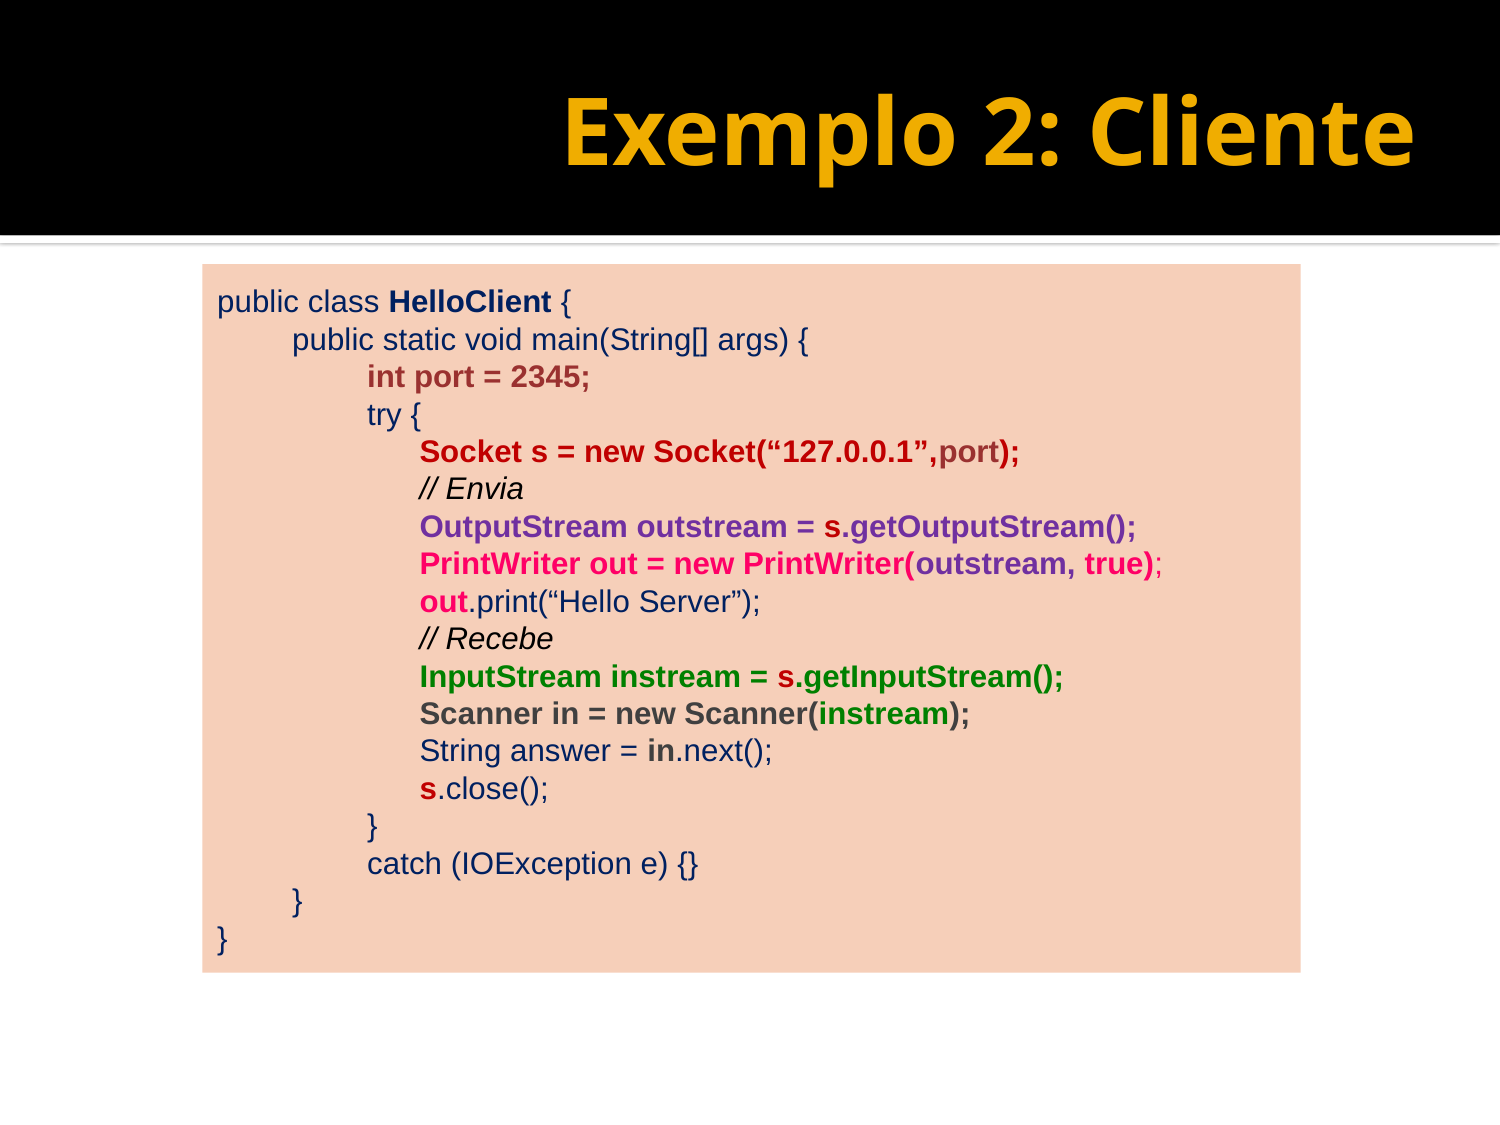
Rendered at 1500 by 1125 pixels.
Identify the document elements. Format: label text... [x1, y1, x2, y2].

text_box public class HelloClient { public static void main(String[] args) { int port = 2345; try { Socket s = new Socket(“127.0.0.1”,port); // Envia OutputStream outstream = s.getOutputStream(); PrintWriter out = new PrintWriter(outstream, true); out.print(“Hello Server”); // Recebe InputStream instream = s.getInputStream(); Scanner in = new Scanner(instream); String answer = in.next(); s.close(); } catch (IOException e) {} } } [202, 264, 1301, 973]
title Exemplo 2: Cliente [75, 25, 1425, 231]
